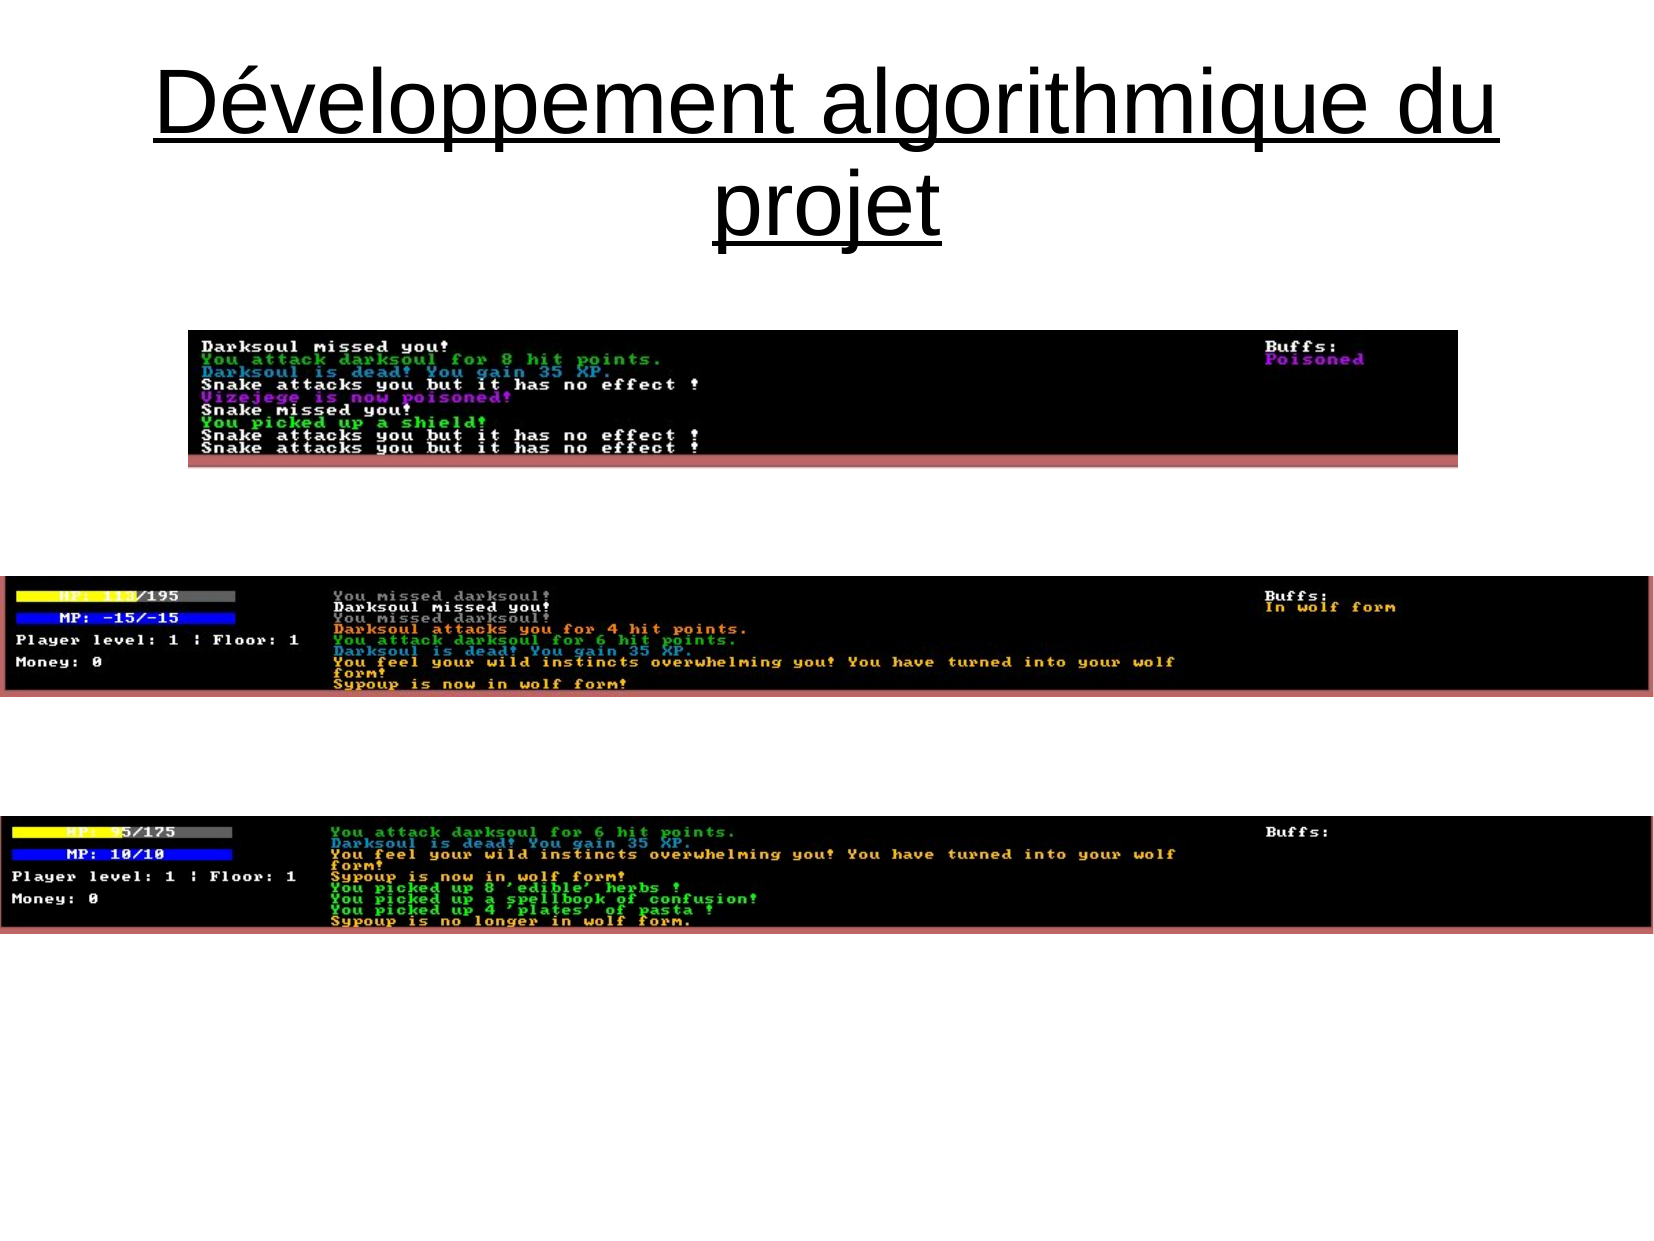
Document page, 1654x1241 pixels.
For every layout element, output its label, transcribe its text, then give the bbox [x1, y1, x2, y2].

picture [0, 816, 1654, 934]
picture [188, 330, 1458, 469]
title Développement algorithmique du projet [82, 49, 1571, 257]
picture [0, 576, 1654, 697]
